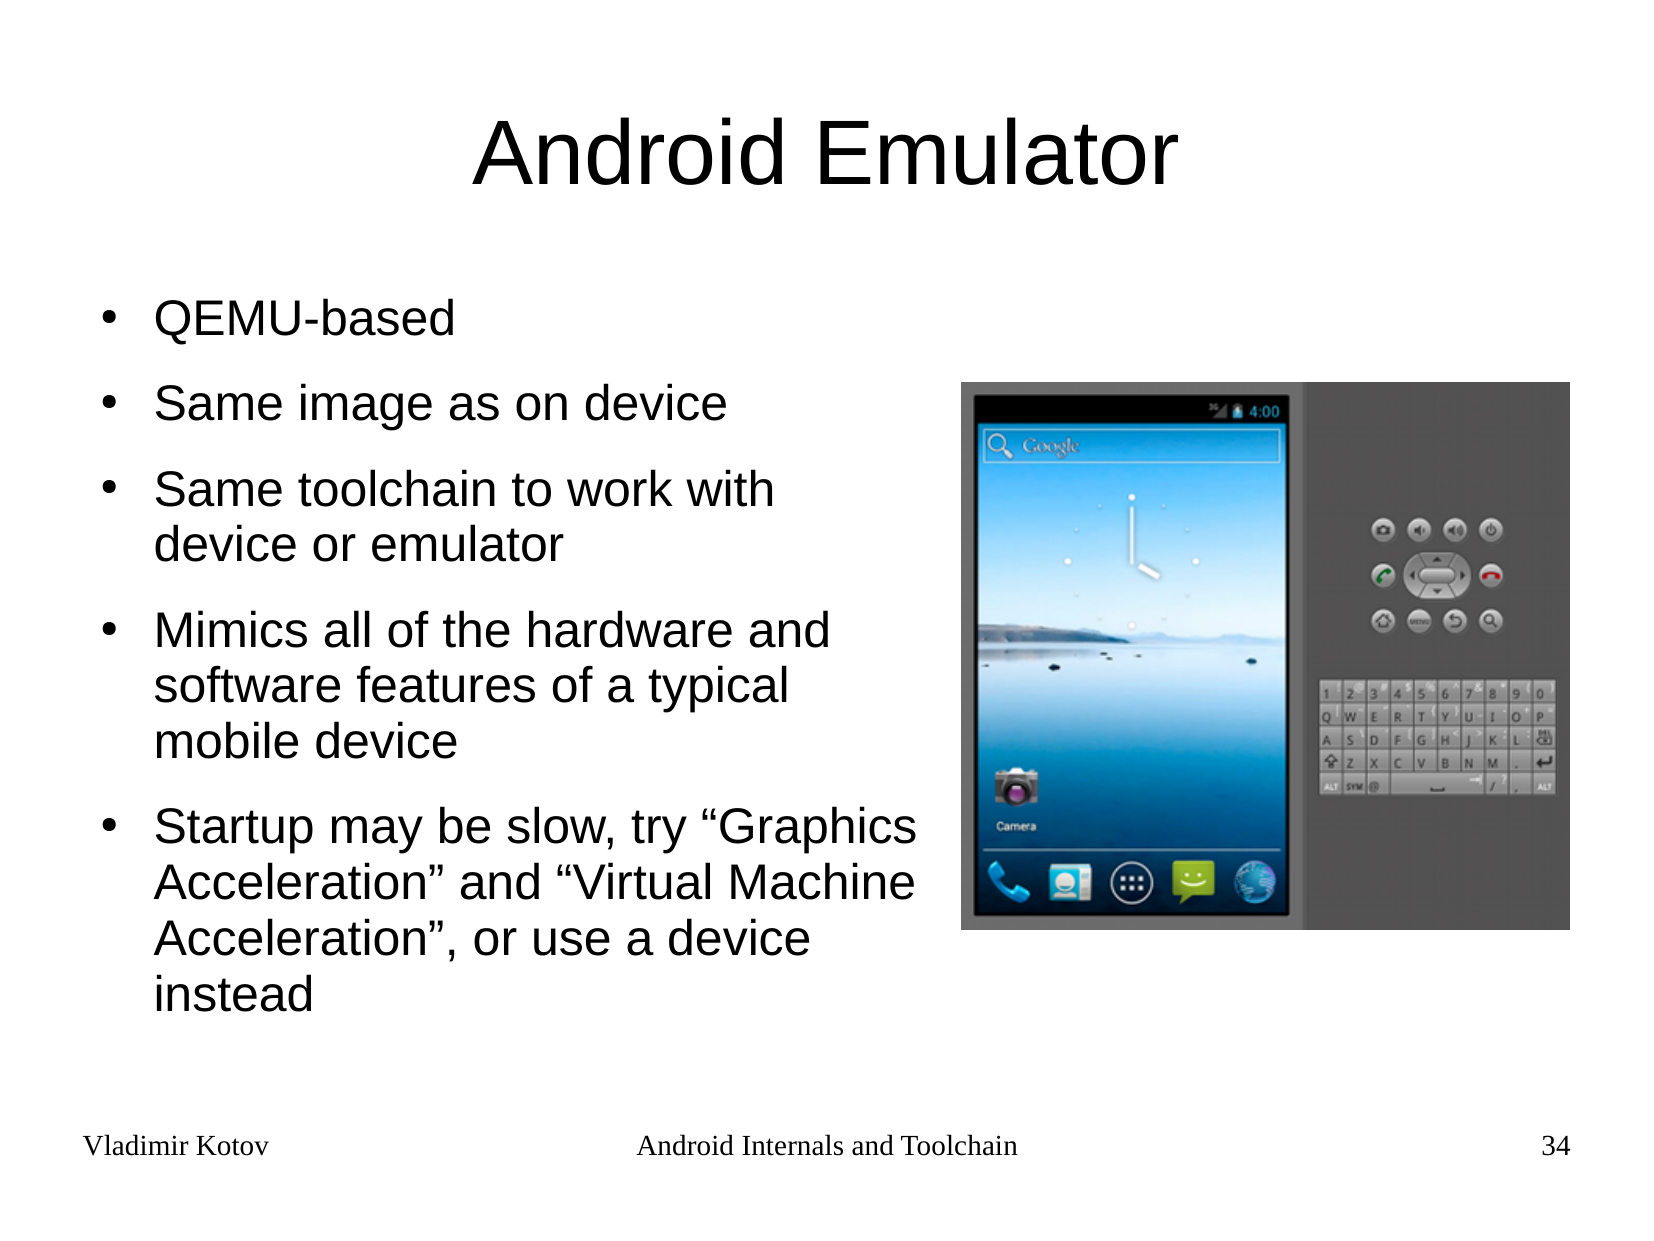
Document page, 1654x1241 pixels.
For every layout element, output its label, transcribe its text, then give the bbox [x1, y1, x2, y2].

list QEMU-based Same image as on device Same toolchain to work with device or emulator Mimics all of the hardware and software features of a typical mobile device Startup may be slow, try “Graphics Acceleration” and “Virtual Machine Acceleration”, or use a device instead [82, 290, 920, 1109]
picture [961, 382, 1570, 930]
title Android Emulator [82, 49, 1571, 257]
